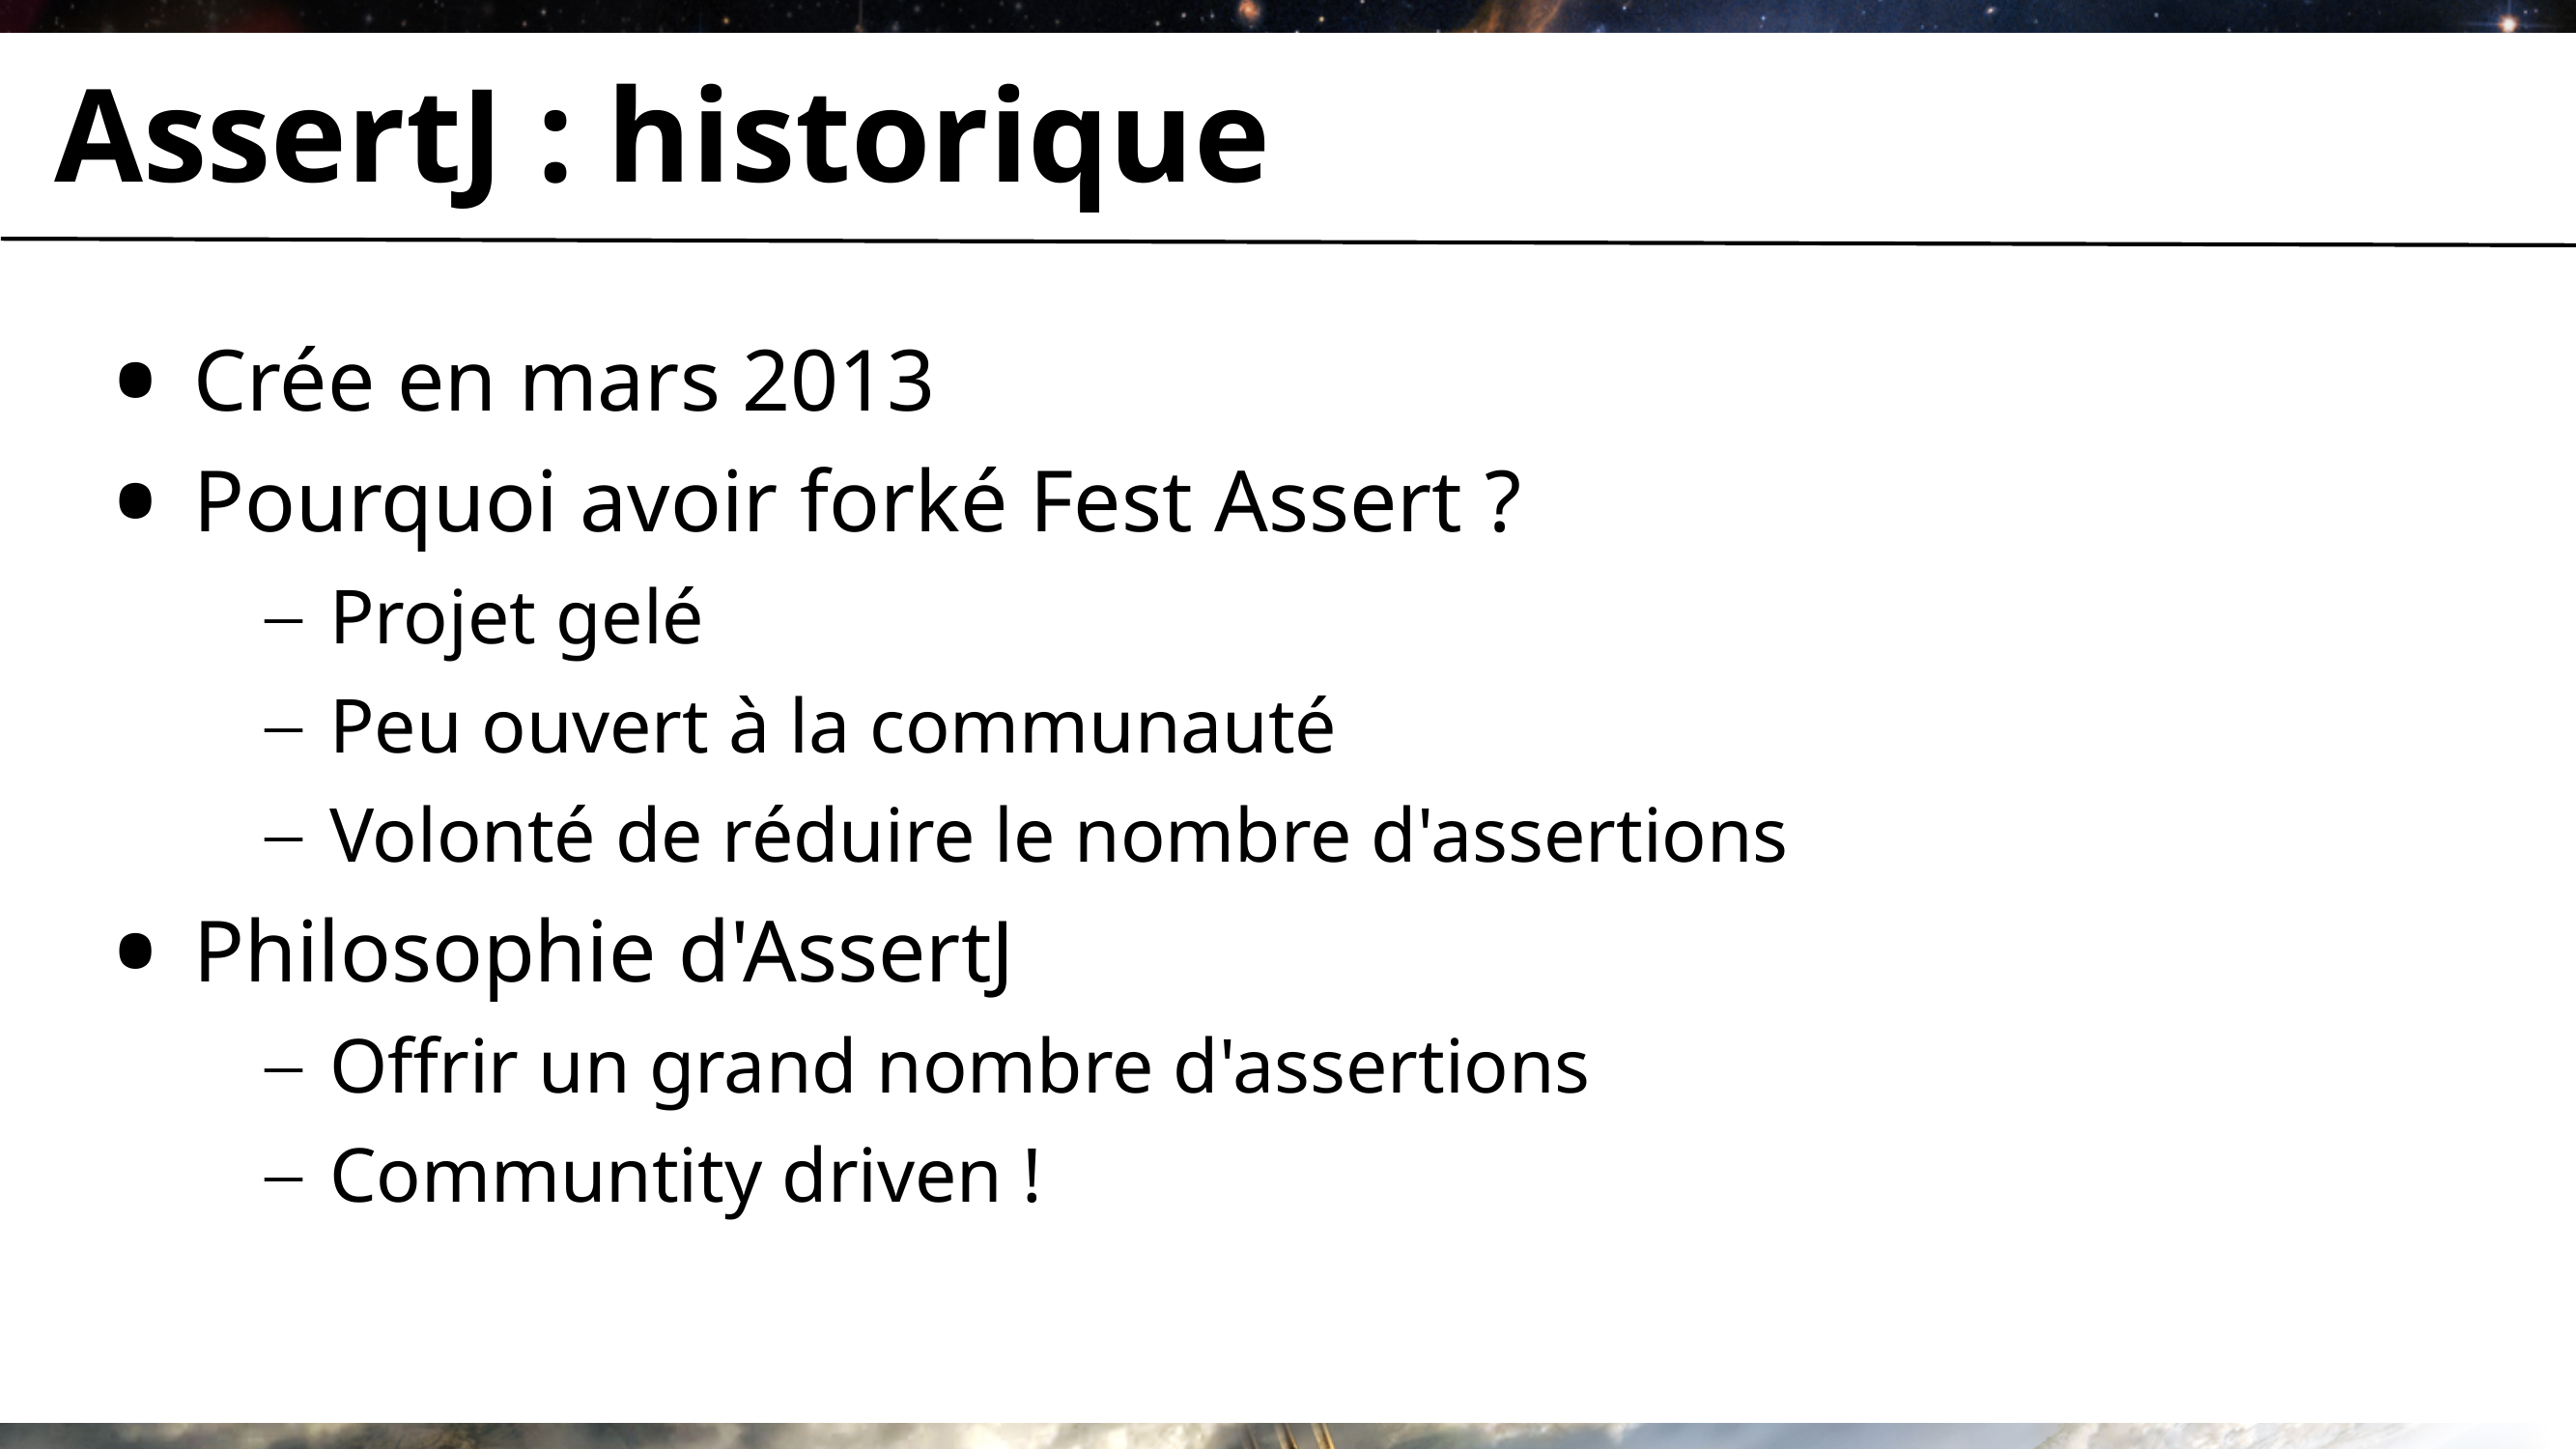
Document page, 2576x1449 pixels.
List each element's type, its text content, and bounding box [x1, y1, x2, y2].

list Crée en mars 2013 Pourquoi avoir forké Fest Assert ? Projet gelé Peu ouvert à la communauté Volonté de réduire le nombre d'assertions Philosophie d'AssertJ Offrir un grand nombre d'assertions Communtity driven ! [67, 318, 2408, 1379]
picture [0, 0, 2576, 33]
picture [0, 1423, 2576, 1449]
title AssertJ : historique [45, 12, 2528, 250]
